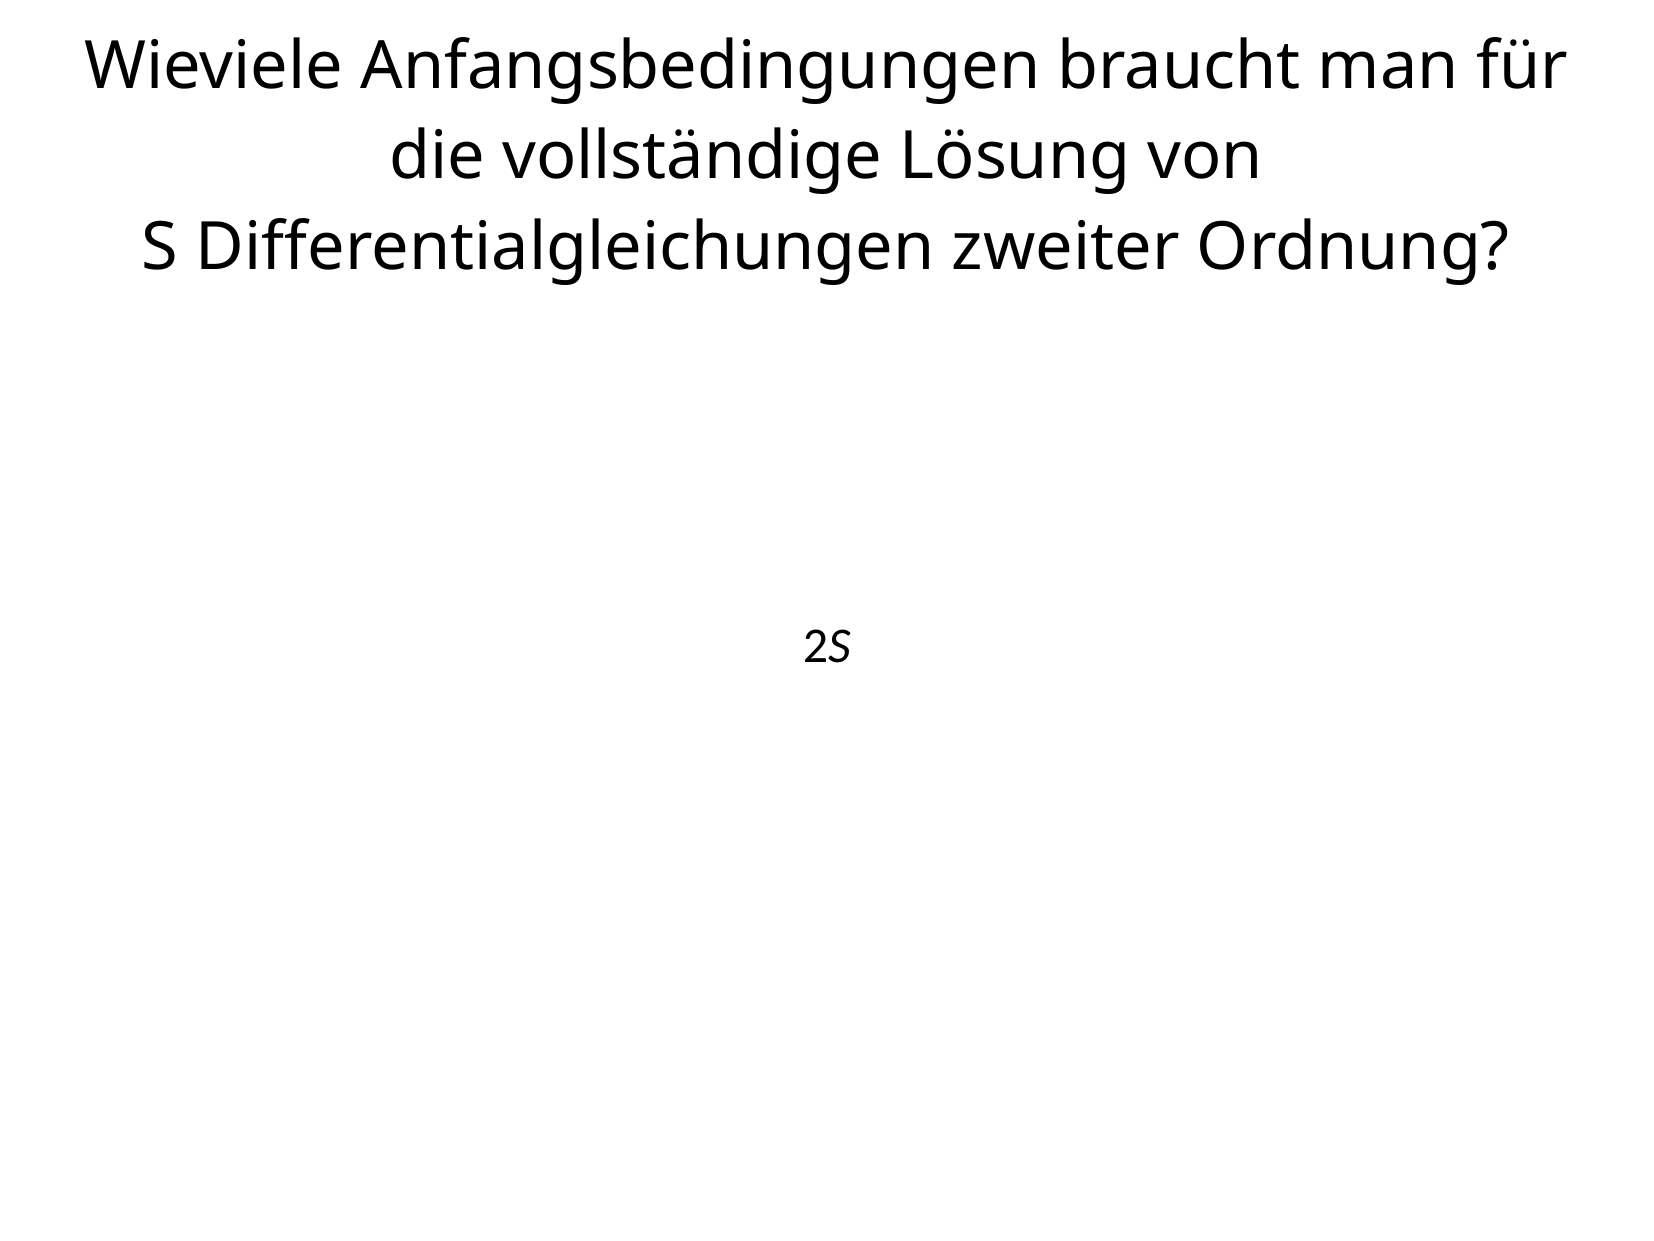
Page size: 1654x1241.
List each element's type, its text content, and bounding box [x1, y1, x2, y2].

subtitle 2S [82, 290, 1571, 1010]
title Wieviele Anfangsbedingungen braucht man für die vollständige Lösung von S Differentialgleichungen zweiter Ordnung? [82, 19, 1571, 287]
